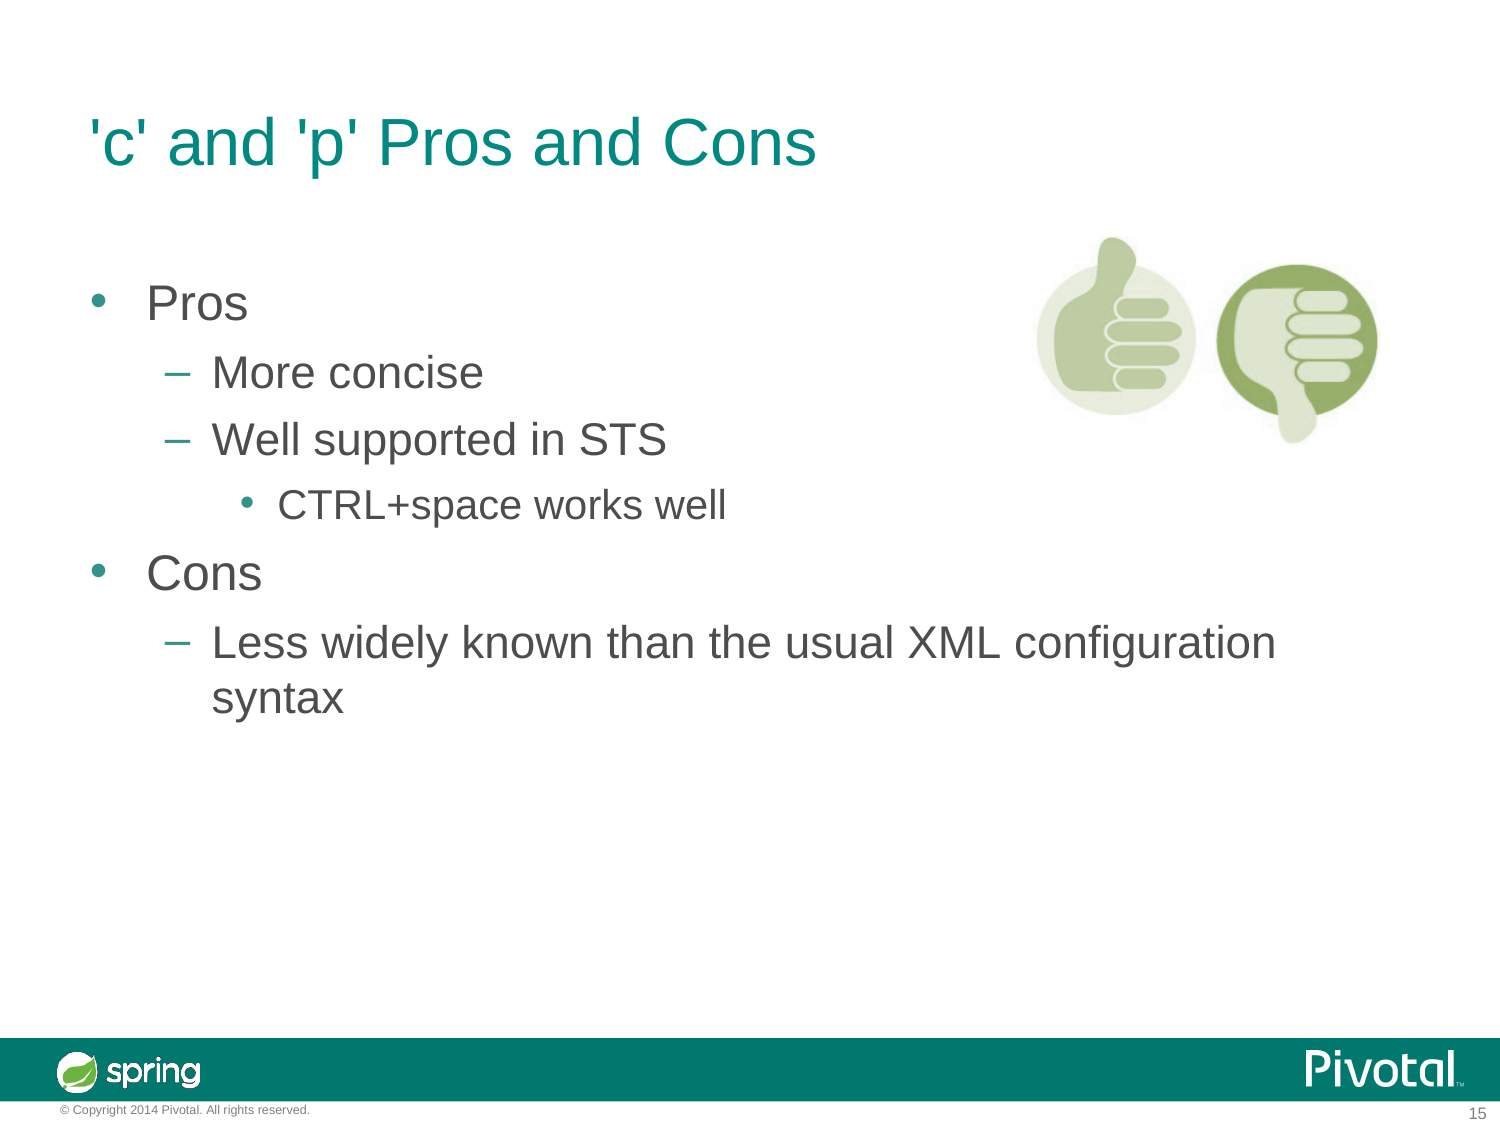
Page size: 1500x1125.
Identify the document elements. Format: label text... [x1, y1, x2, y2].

picture [1306, 1050, 1464, 1087]
picture [32, 1041, 210, 1103]
title 'c' and 'p' Pros and Cons [75, 45, 1426, 233]
picture [1031, 233, 1381, 448]
list Pros More concise Well supported in STS CTRL+space works well Cons Less widely known than the usual XML configuration syntax [75, 262, 1426, 1005]
